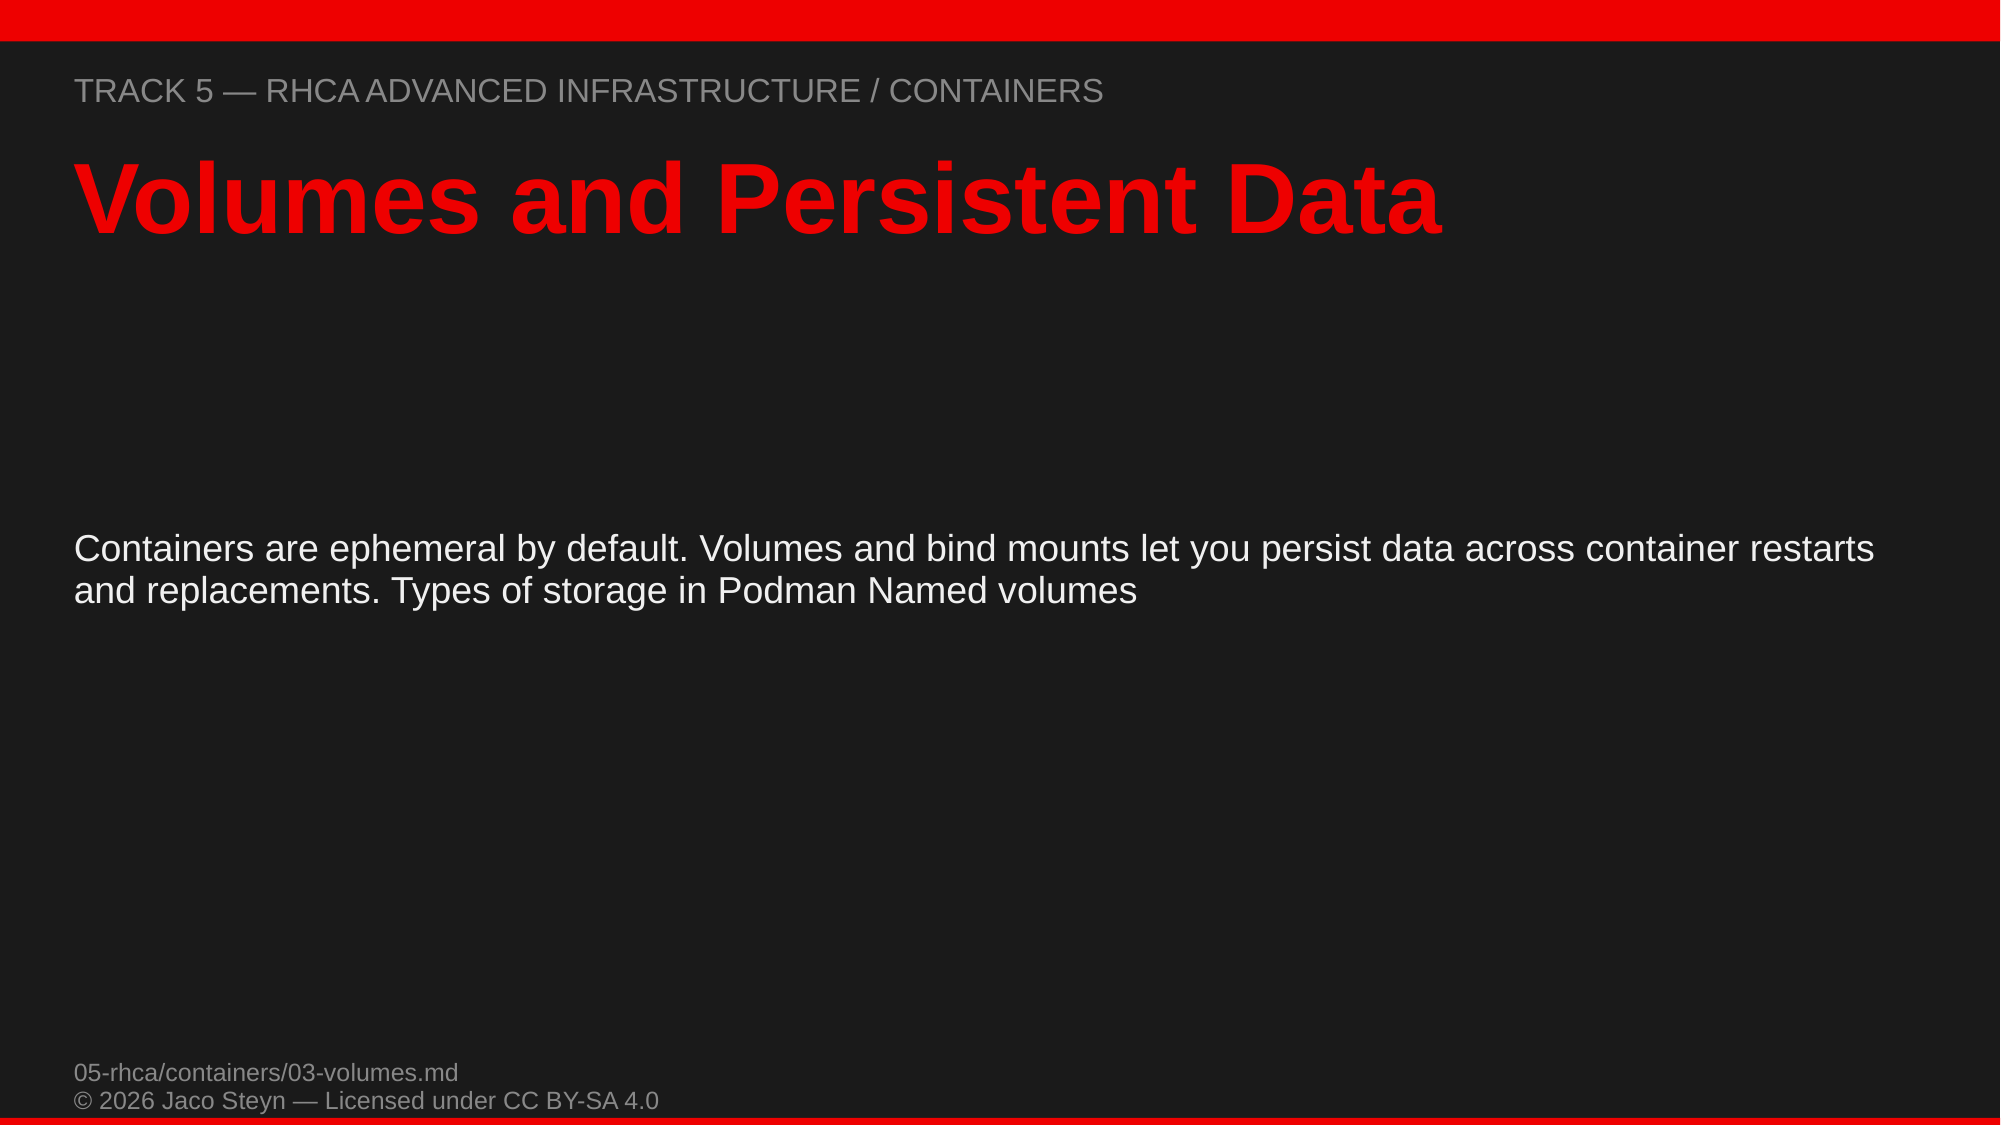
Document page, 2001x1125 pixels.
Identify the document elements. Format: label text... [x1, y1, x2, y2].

text_box 05-rhca/containers/03-volumes.md © 2026 Jaco Steyn — Licensed under CC BY-SA 4.0 [59, 1051, 1942, 1111]
text_box Volumes and Persistent Data [59, 135, 1942, 461]
text_box [0, 1117, 2001, 1125]
text_box [0, 0, 2001, 42]
text_box TRACK 5 — RHCA ADVANCED INFRASTRUCTURE / CONTAINERS [59, 64, 1942, 119]
text_box Containers are ephemeral by default. Volumes and bind mounts let you persist data across container restarts and replacements. Types of storage in Podman Named volumes [59, 519, 1942, 727]
